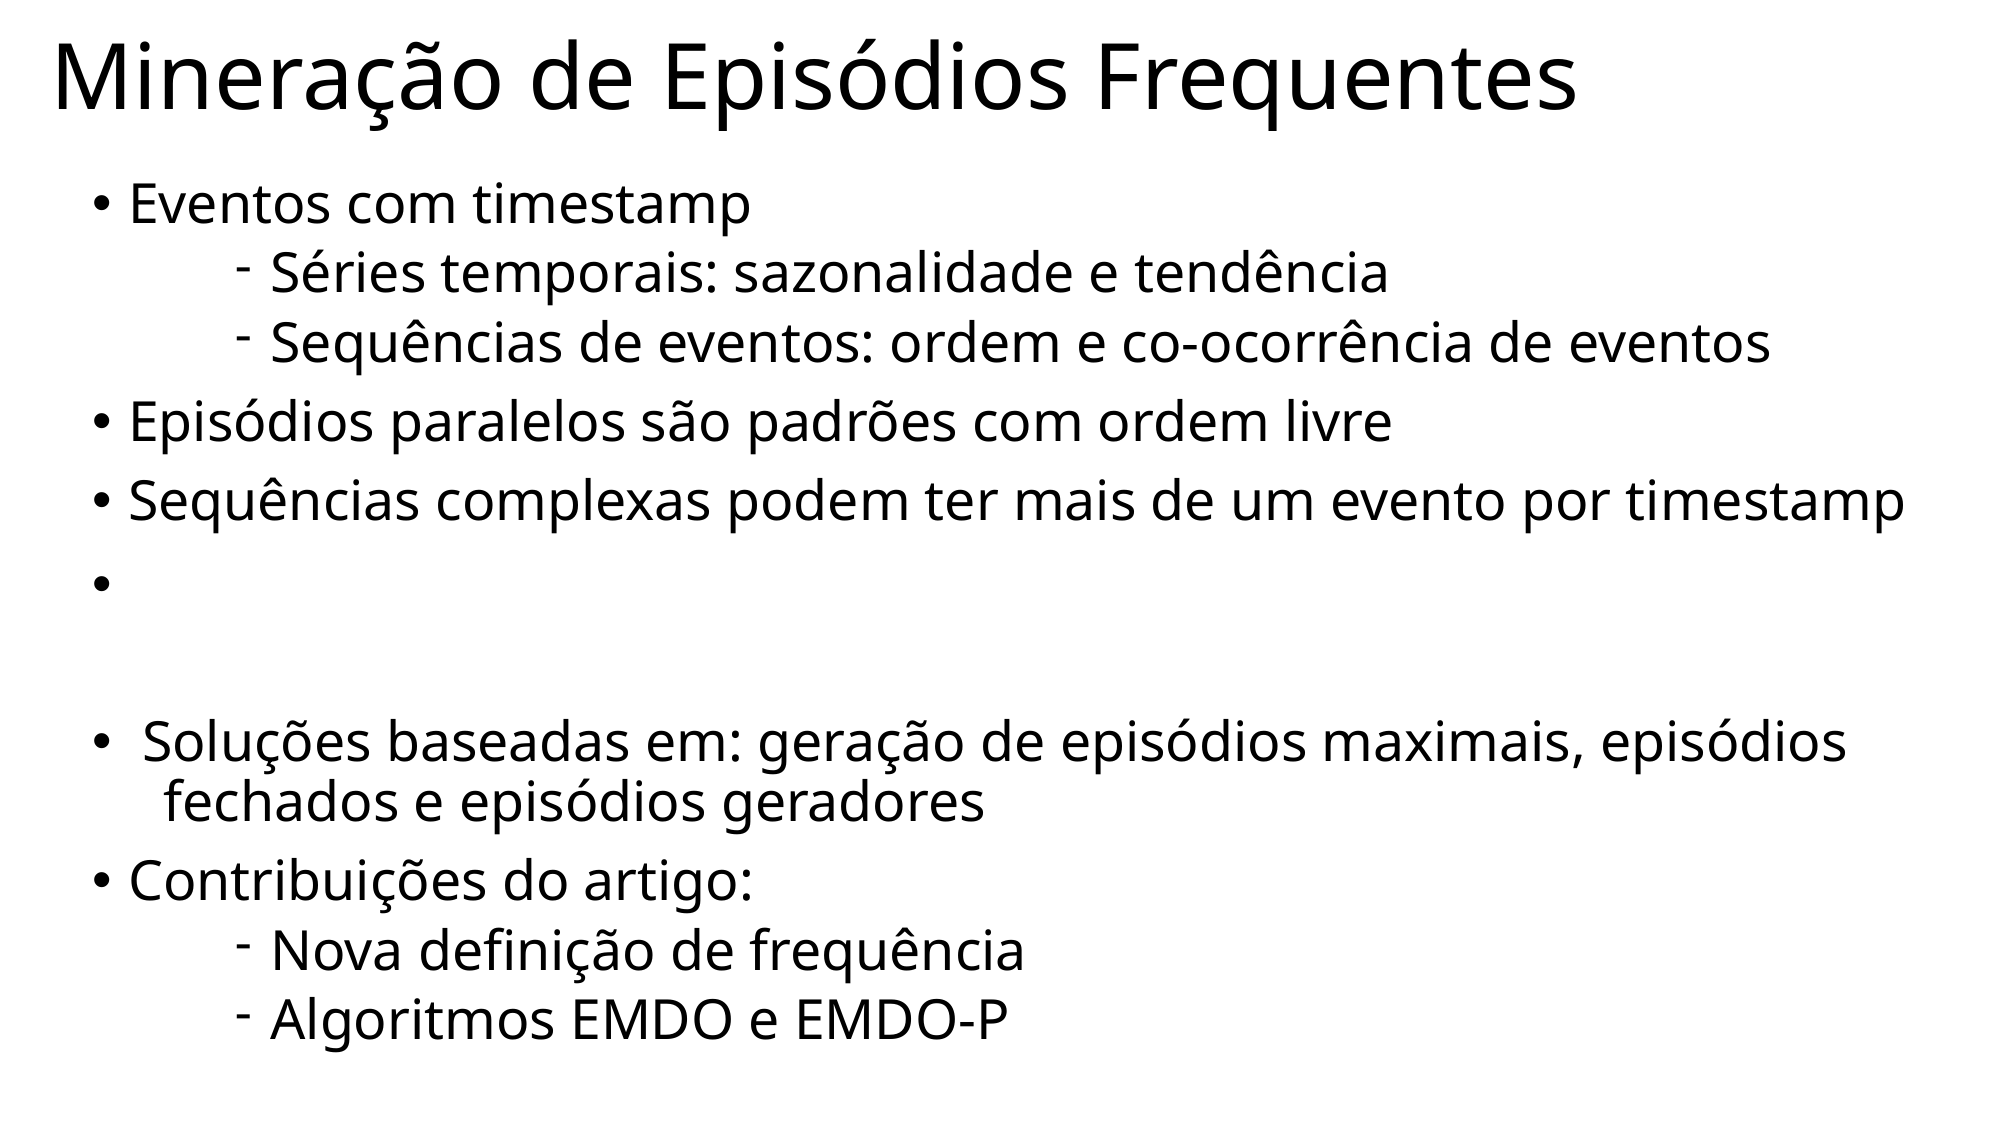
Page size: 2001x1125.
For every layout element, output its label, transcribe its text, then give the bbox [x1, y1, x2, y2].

title Mineração de Episódios Frequentes [35, 0, 1685, 159]
list Eventos com timestamp Séries temporais: sazonalidade e tendência Sequências de eventos: ordem e co-ocorrência de eventos Episódios paralelos são padrões com ordem livre Sequências complexas podem ter mais de um evento por timestamp Soluções baseadas em: geração de episódios maximais, episódios fechados e episódios geradores Contribuições do artigo: Nova definição de frequência Algoritmos EMDO e EMDO-P [77, 167, 1930, 1082]
